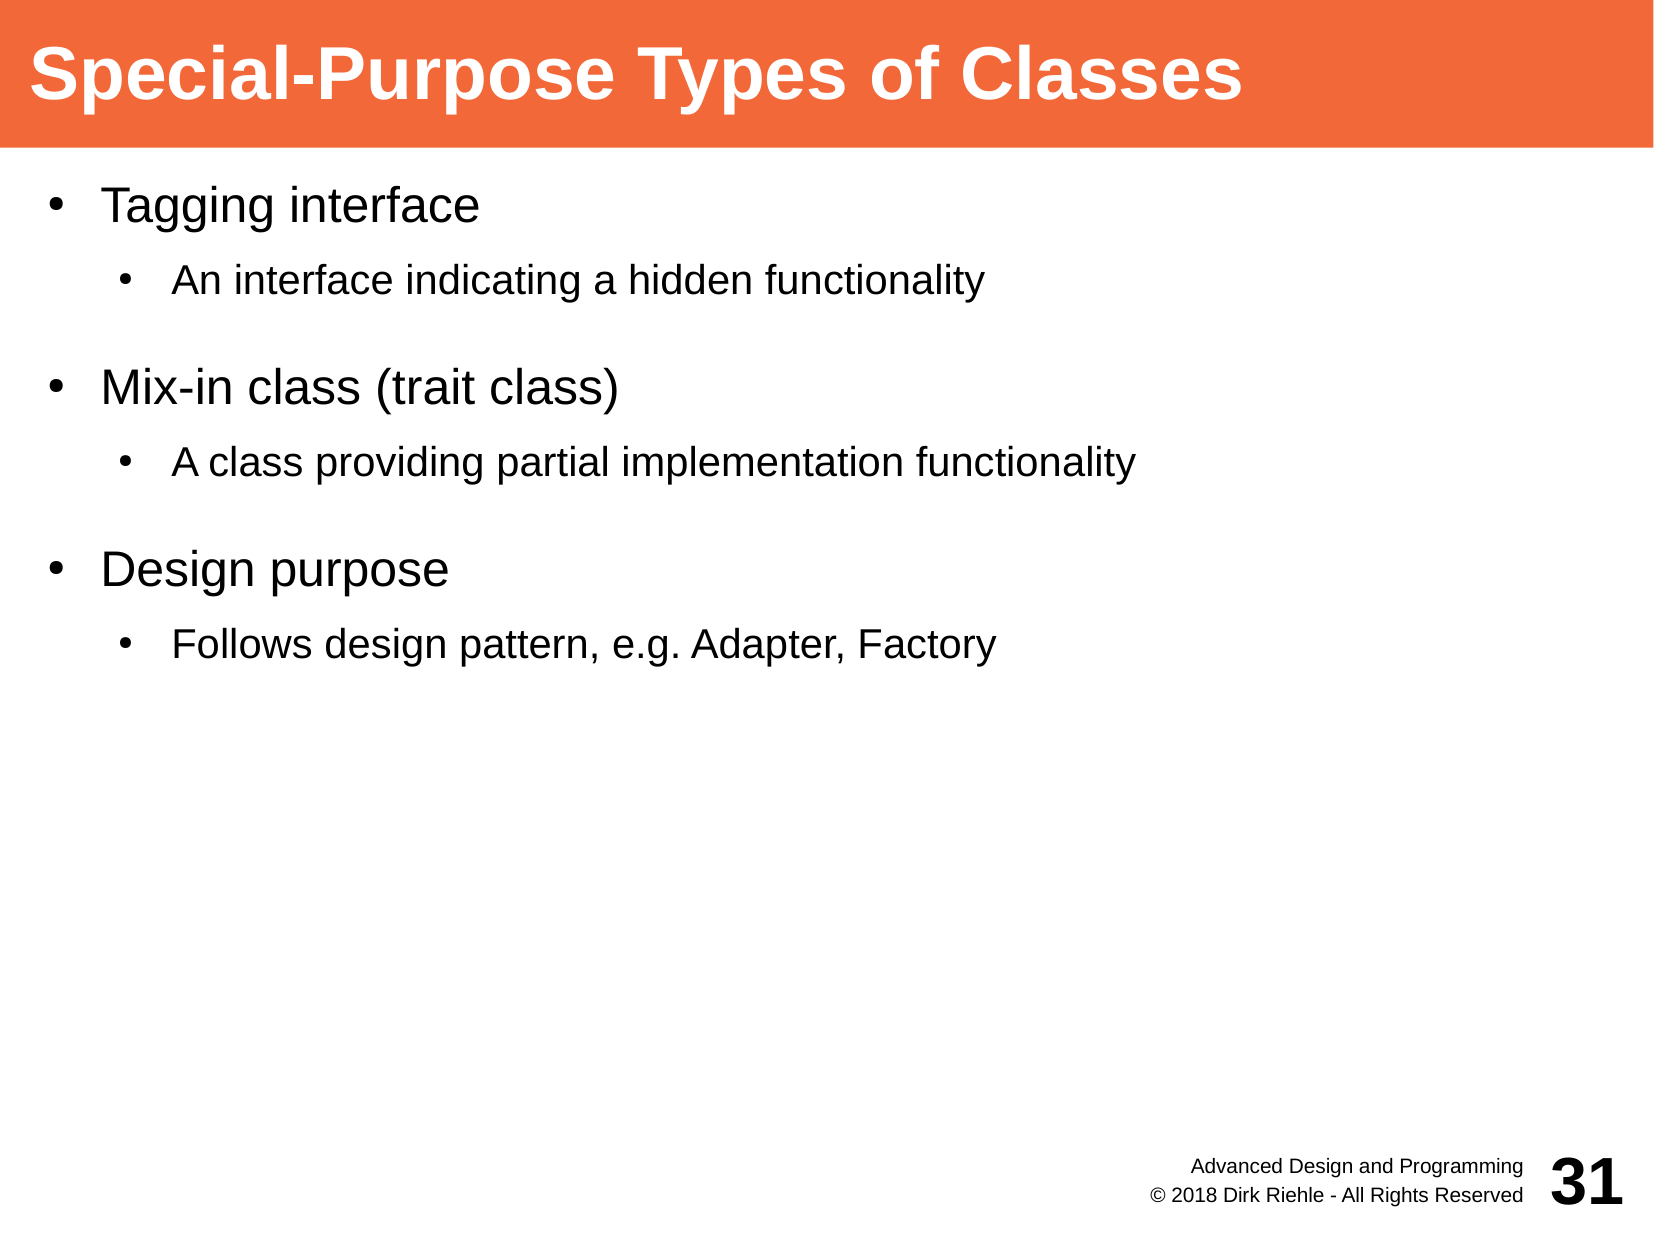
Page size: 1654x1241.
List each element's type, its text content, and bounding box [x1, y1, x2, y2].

title Special-Purpose Types of Classes [0, 0, 1654, 148]
list Tagging interface An interface indicating a hidden functionality Mix-in class (trait class) A class providing partial implementation functionality Design purpose Follows design pattern, e.g. Adapter, Factory [29, 177, 1625, 1063]
